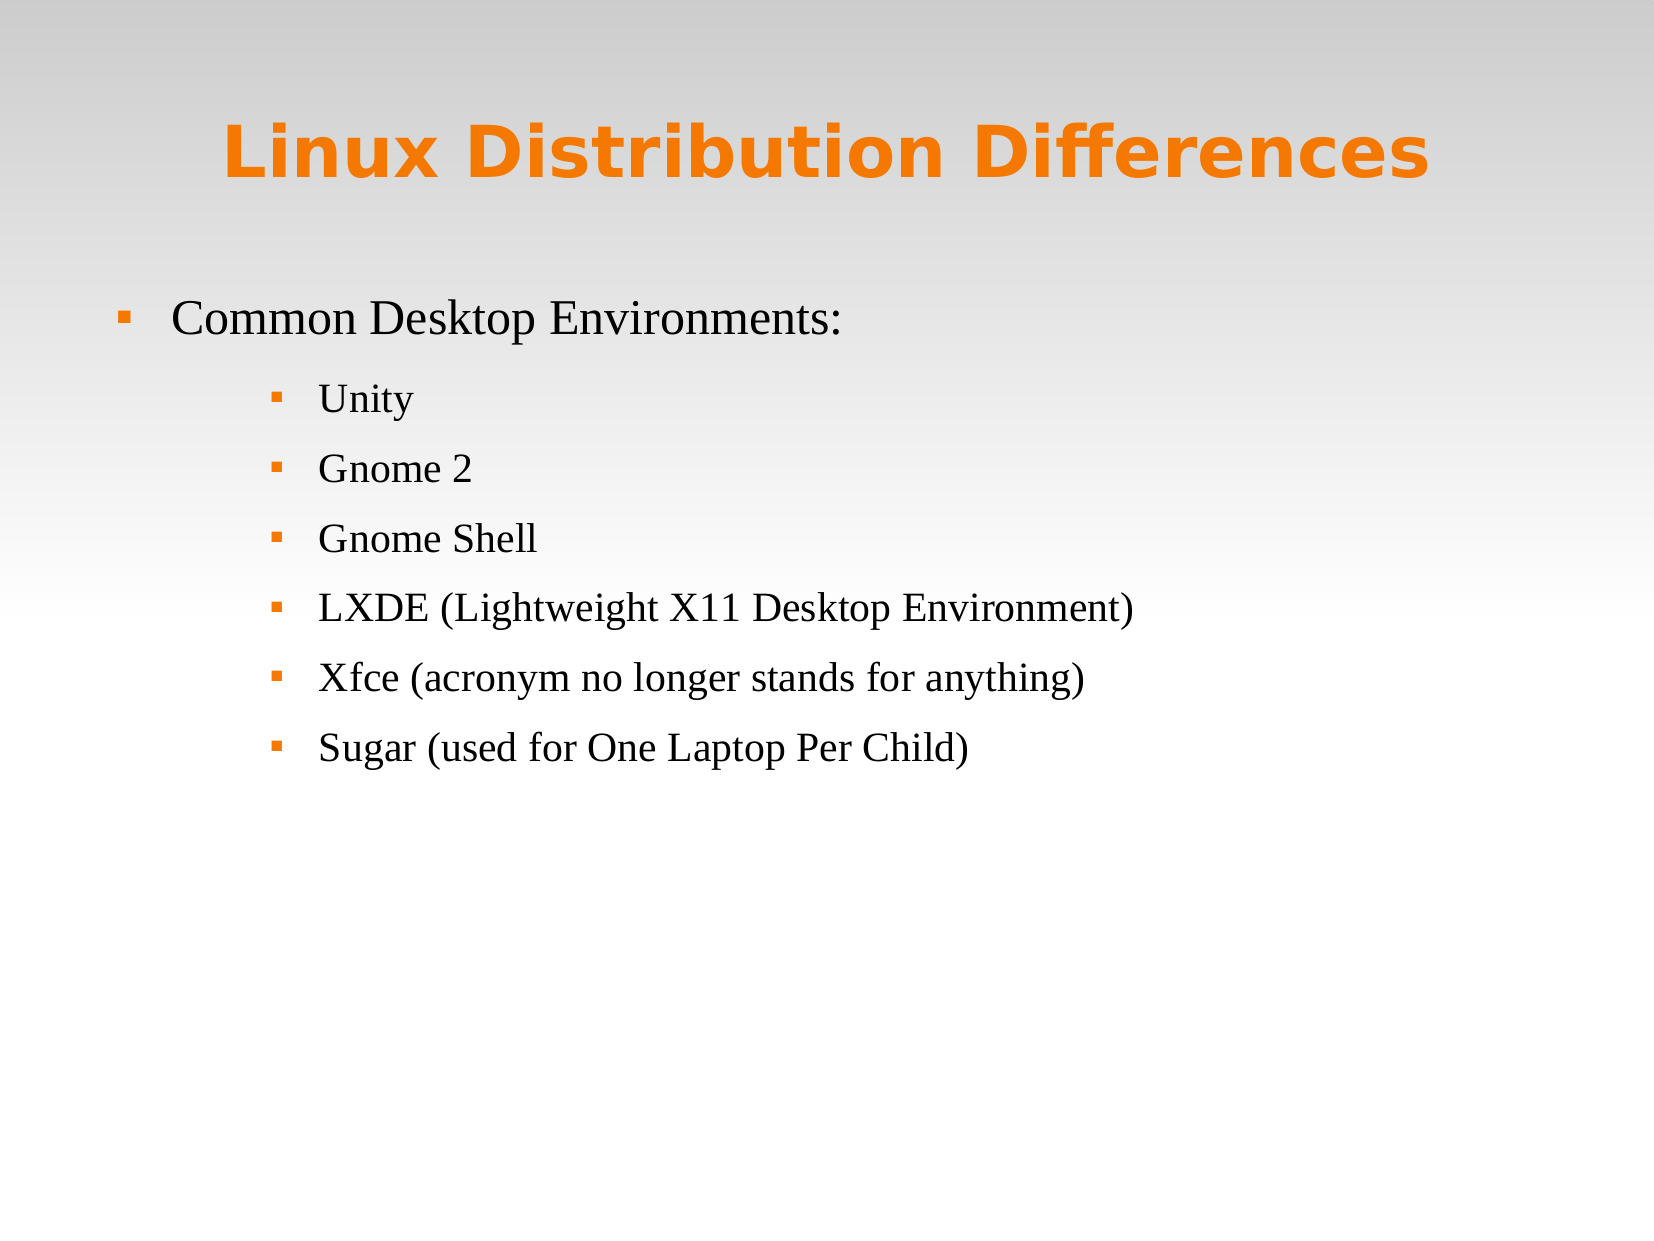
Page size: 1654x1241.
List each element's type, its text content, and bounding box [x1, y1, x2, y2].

list Common Desktop Environments: Unity Gnome 2 Gnome Shell LXDE (Lightweight X11 Desktop Environment) Xfce (acronym no longer stands for anything) Sugar (used for One Laptop Per Child) [82, 290, 1571, 1109]
title Linux Distribution Differences [82, 49, 1571, 257]
